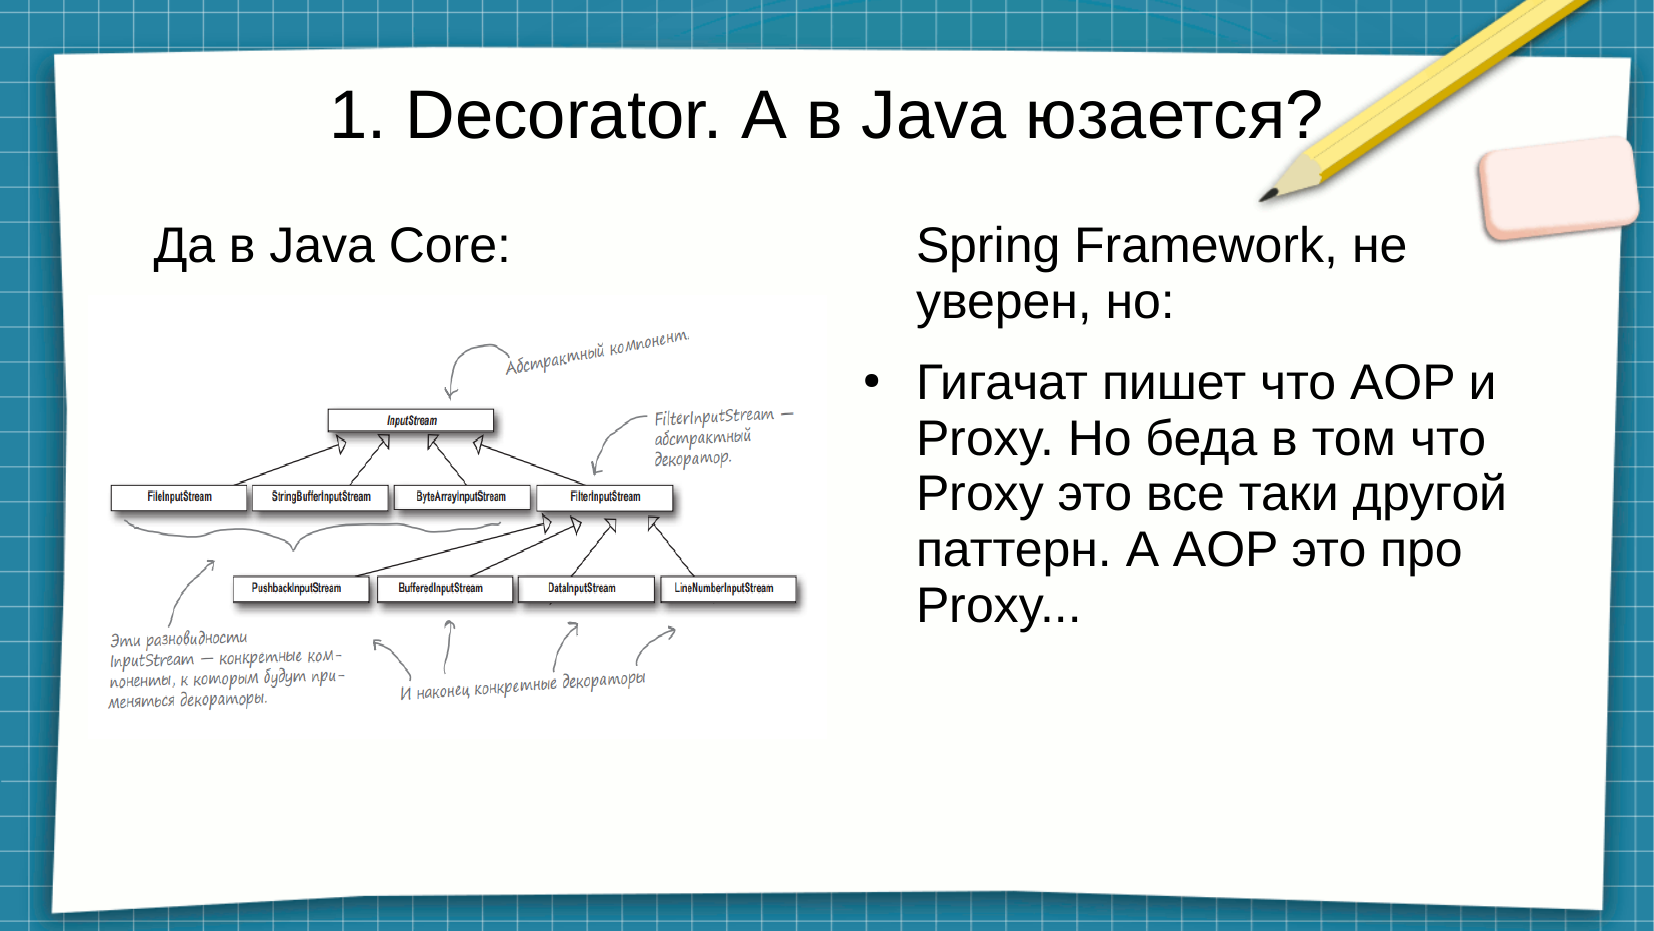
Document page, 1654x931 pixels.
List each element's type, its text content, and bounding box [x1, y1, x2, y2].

picture [0, 0, 1654, 931]
title 1. Decorator. А в Java юзается? [82, 37, 1571, 193]
list Spring Framework, не уверен, но: Гигачат пишет что AOP и Proxy. Но беда в том что Proxy это все таки другой паттерн. А AOP это про Proxy... [845, 217, 1572, 857]
list Да в Java Core: [82, 217, 809, 857]
